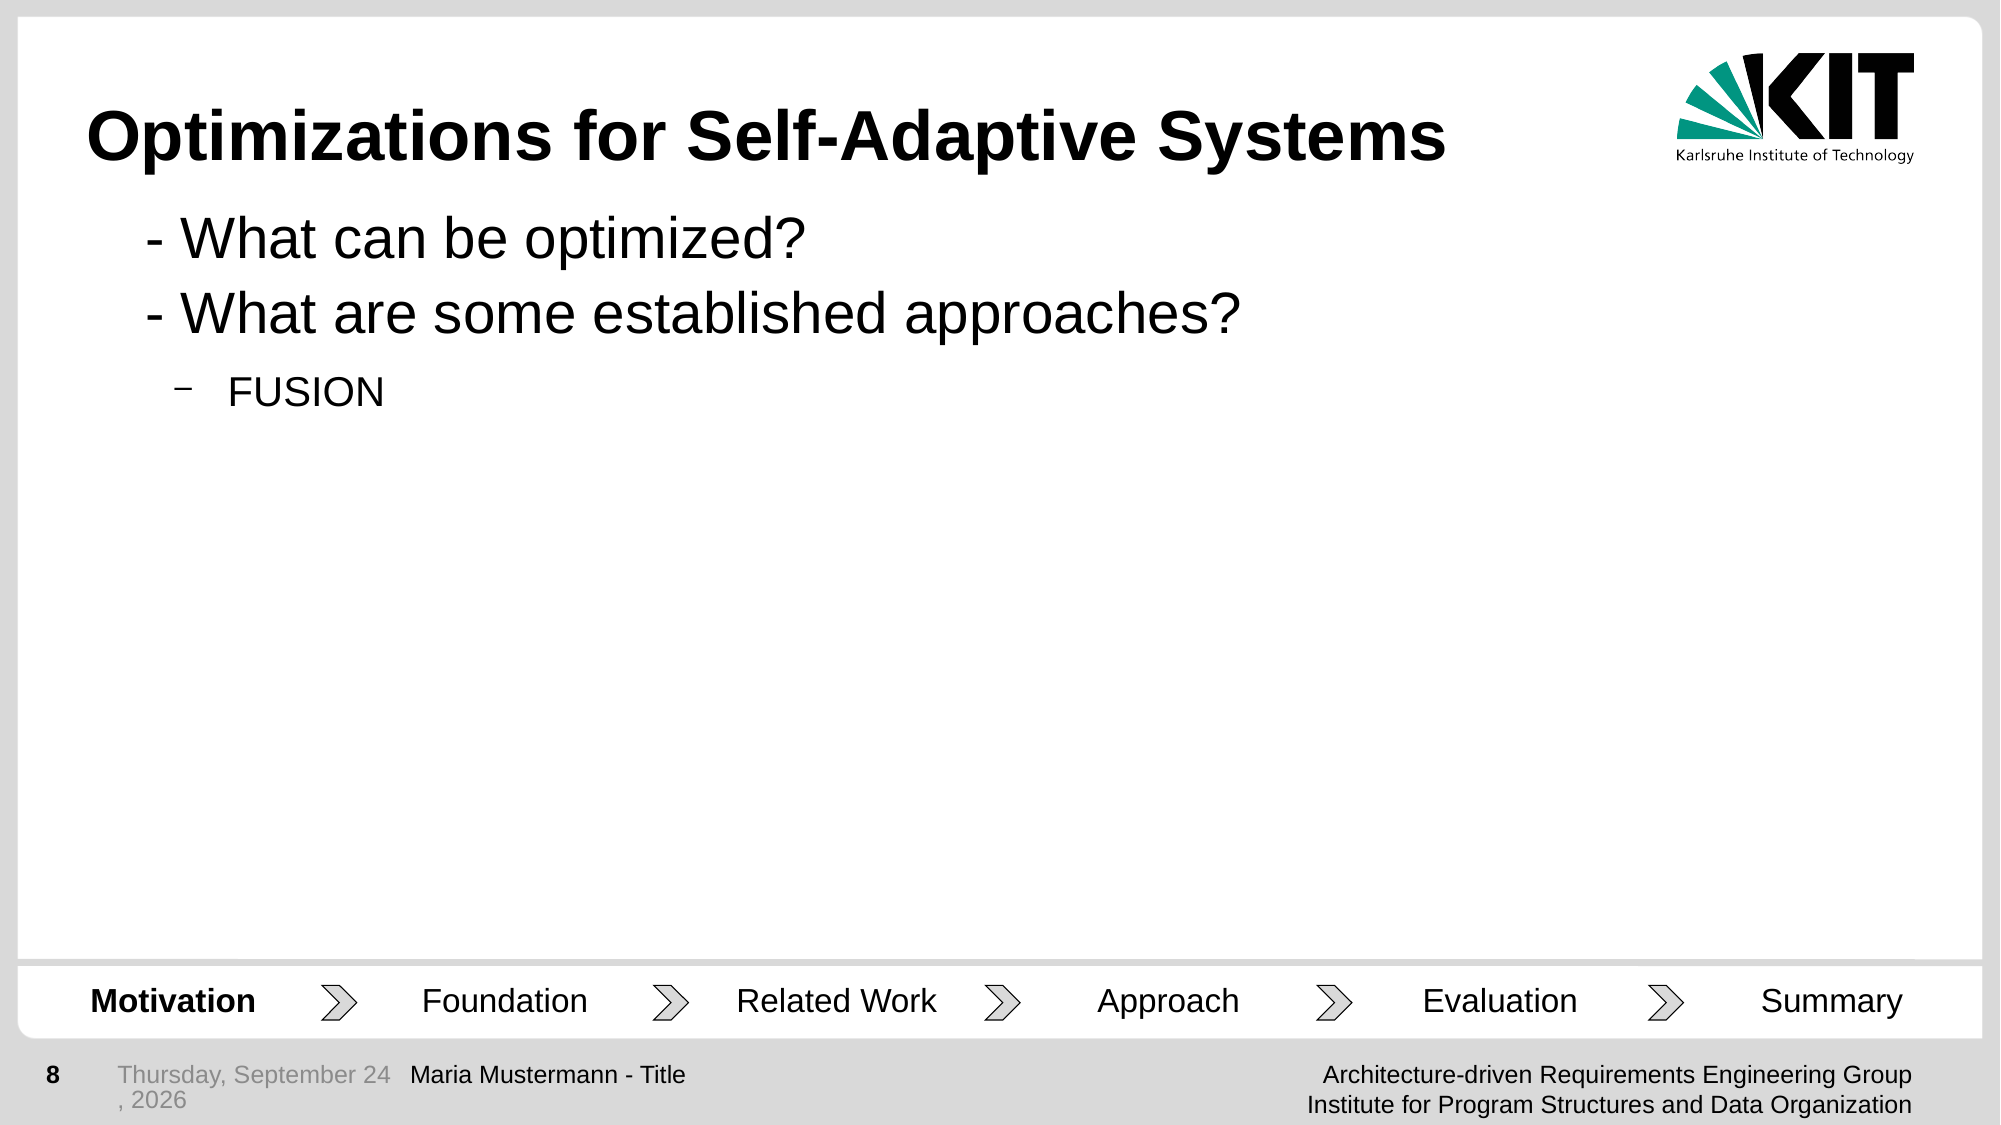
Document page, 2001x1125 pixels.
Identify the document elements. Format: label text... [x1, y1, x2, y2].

list - What can be optimized? - What are some established approaches? FUSION [86, 208, 1914, 947]
text_box Related Work [721, 971, 953, 1027]
slide_number <number> [45, 1058, 118, 1119]
text_box Motivation [49, 971, 298, 1027]
picture [0, 0, 2000, 1125]
text_box [985, 985, 1021, 1021]
title Optimizations for Self-Adaptive Systems [86, 72, 1592, 176]
text_box Summary [1708, 971, 1957, 1027]
text_box [322, 985, 357, 1021]
text_box Approach [1082, 971, 1255, 1027]
text_box Foundation [381, 971, 630, 1027]
text_box [1648, 985, 1684, 1021]
slide_number Friday, June 18, 2021 [118, 1058, 397, 1119]
text_box Evaluation [1407, 971, 1594, 1027]
text_box [653, 985, 689, 1021]
text_box [1317, 985, 1352, 1021]
